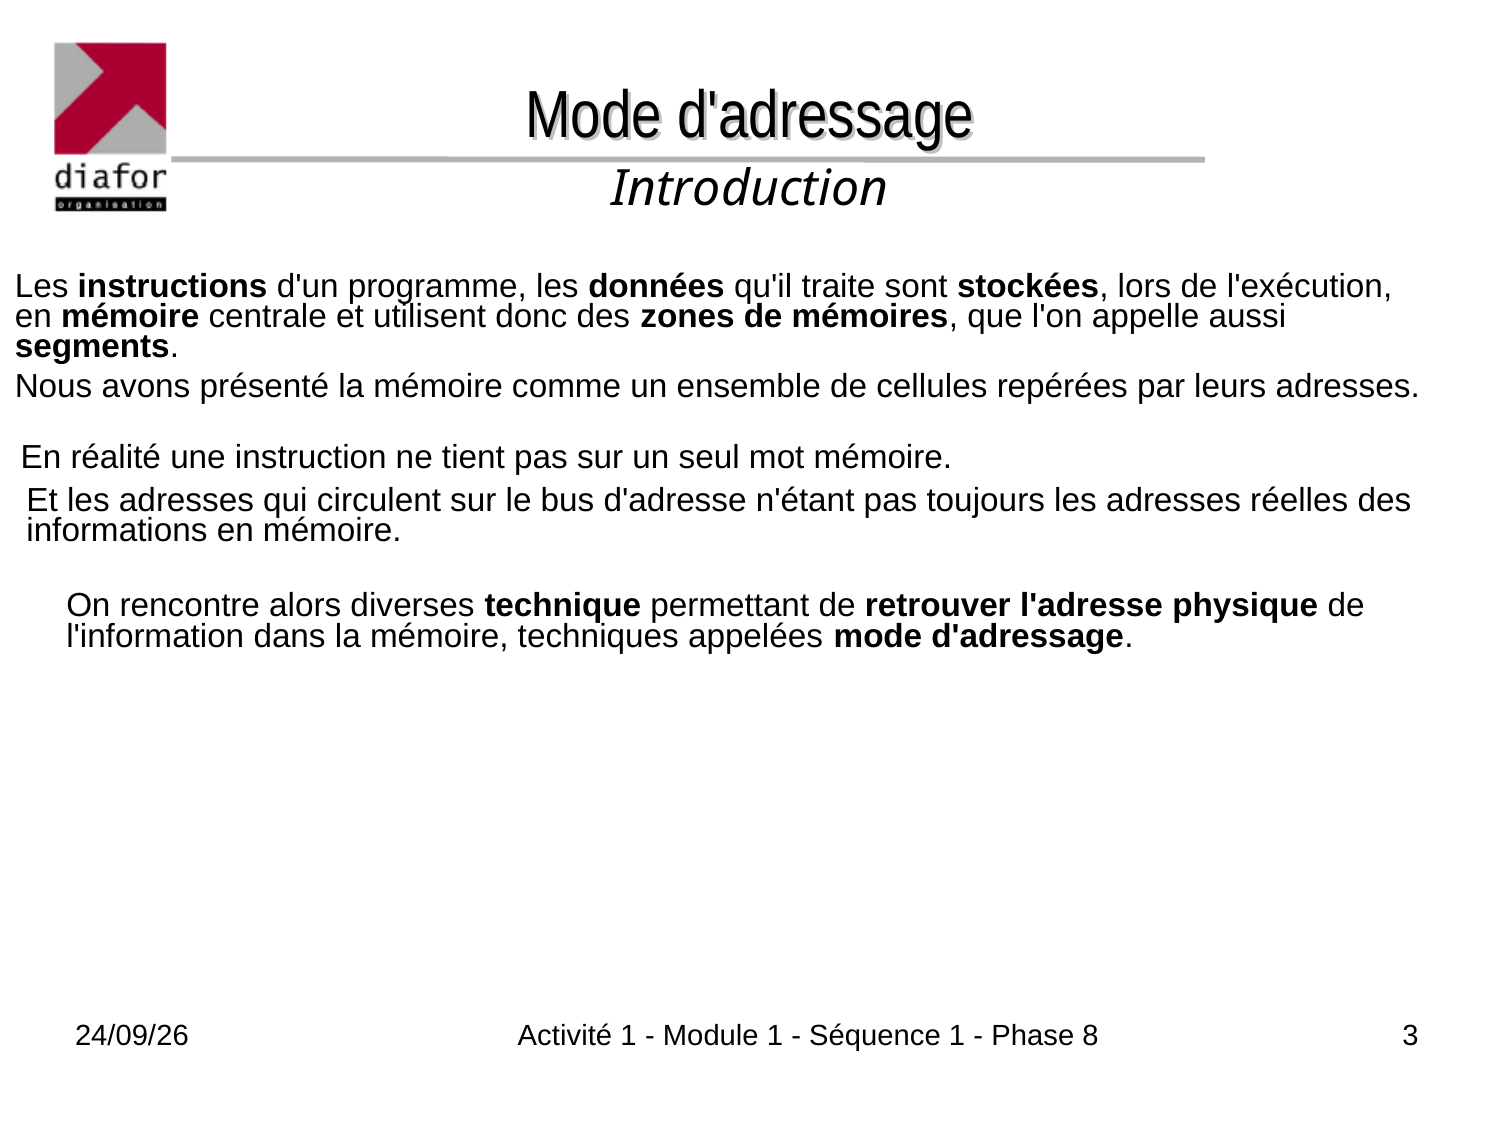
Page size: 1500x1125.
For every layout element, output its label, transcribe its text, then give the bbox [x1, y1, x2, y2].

text_box Les instructions d'un programme, les données qu'il traite sont stockées, lors de l'exécution, en mémoire centrale et utilisent donc des zones de mémoires, que l'on appelle aussi segments. [0, 265, 1454, 342]
text_box On rencontre alors diverses technique permettant de retrouver l'adresse physique de l'information dans la mémoire, techniques appelées mode d'adressage. [51, 585, 1450, 691]
text_box En réalité une instruction ne tient pas sur un seul mot mémoire. [5, 436, 1014, 482]
text_box Et les adresses qui circulent sur le bus d'adresse n'étant pas toujours les adresses réelles des informations en mémoire. [11, 479, 1500, 556]
text_box Nous avons présenté la mémoire comme un ensemble de cellules repérées par leurs adresses. [0, 365, 1437, 411]
title Mode d'adressage Introduction [75, 45, 1426, 250]
picture [53, 42, 168, 213]
